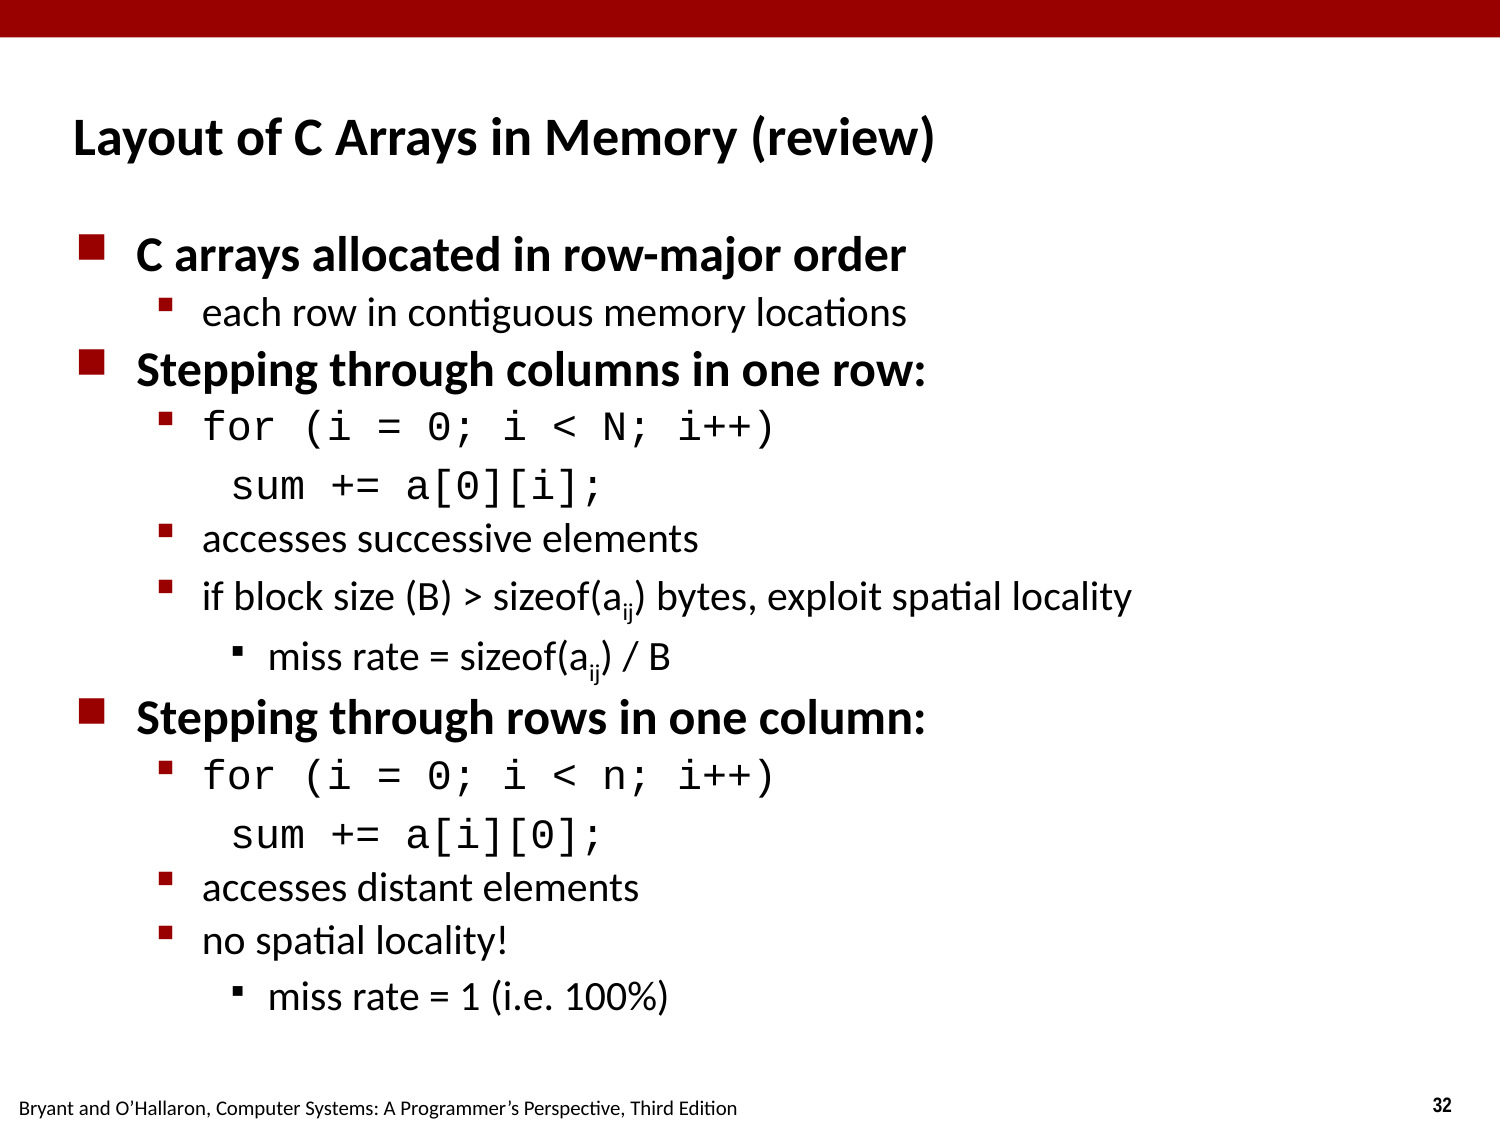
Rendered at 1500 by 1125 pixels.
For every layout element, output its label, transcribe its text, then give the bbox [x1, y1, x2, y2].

list C arrays allocated in row-major order each row in contiguous memory locations Stepping through columns in one row: for (i = 0; i < N; i++) sum += a[0][i]; accesses successive elements if block size (B) > sizeof(aij) bytes, exploit spatial locality miss rate = sizeof(aij) / B Stepping through rows in one column: for (i = 0; i < n; i++) sum += a[i][0]; accesses distant elements no spatial locality! miss rate = 1 (i.e. 100%) [65, 223, 1438, 1040]
title Layout of C Arrays in Memory (review) [58, 71, 1304, 197]
